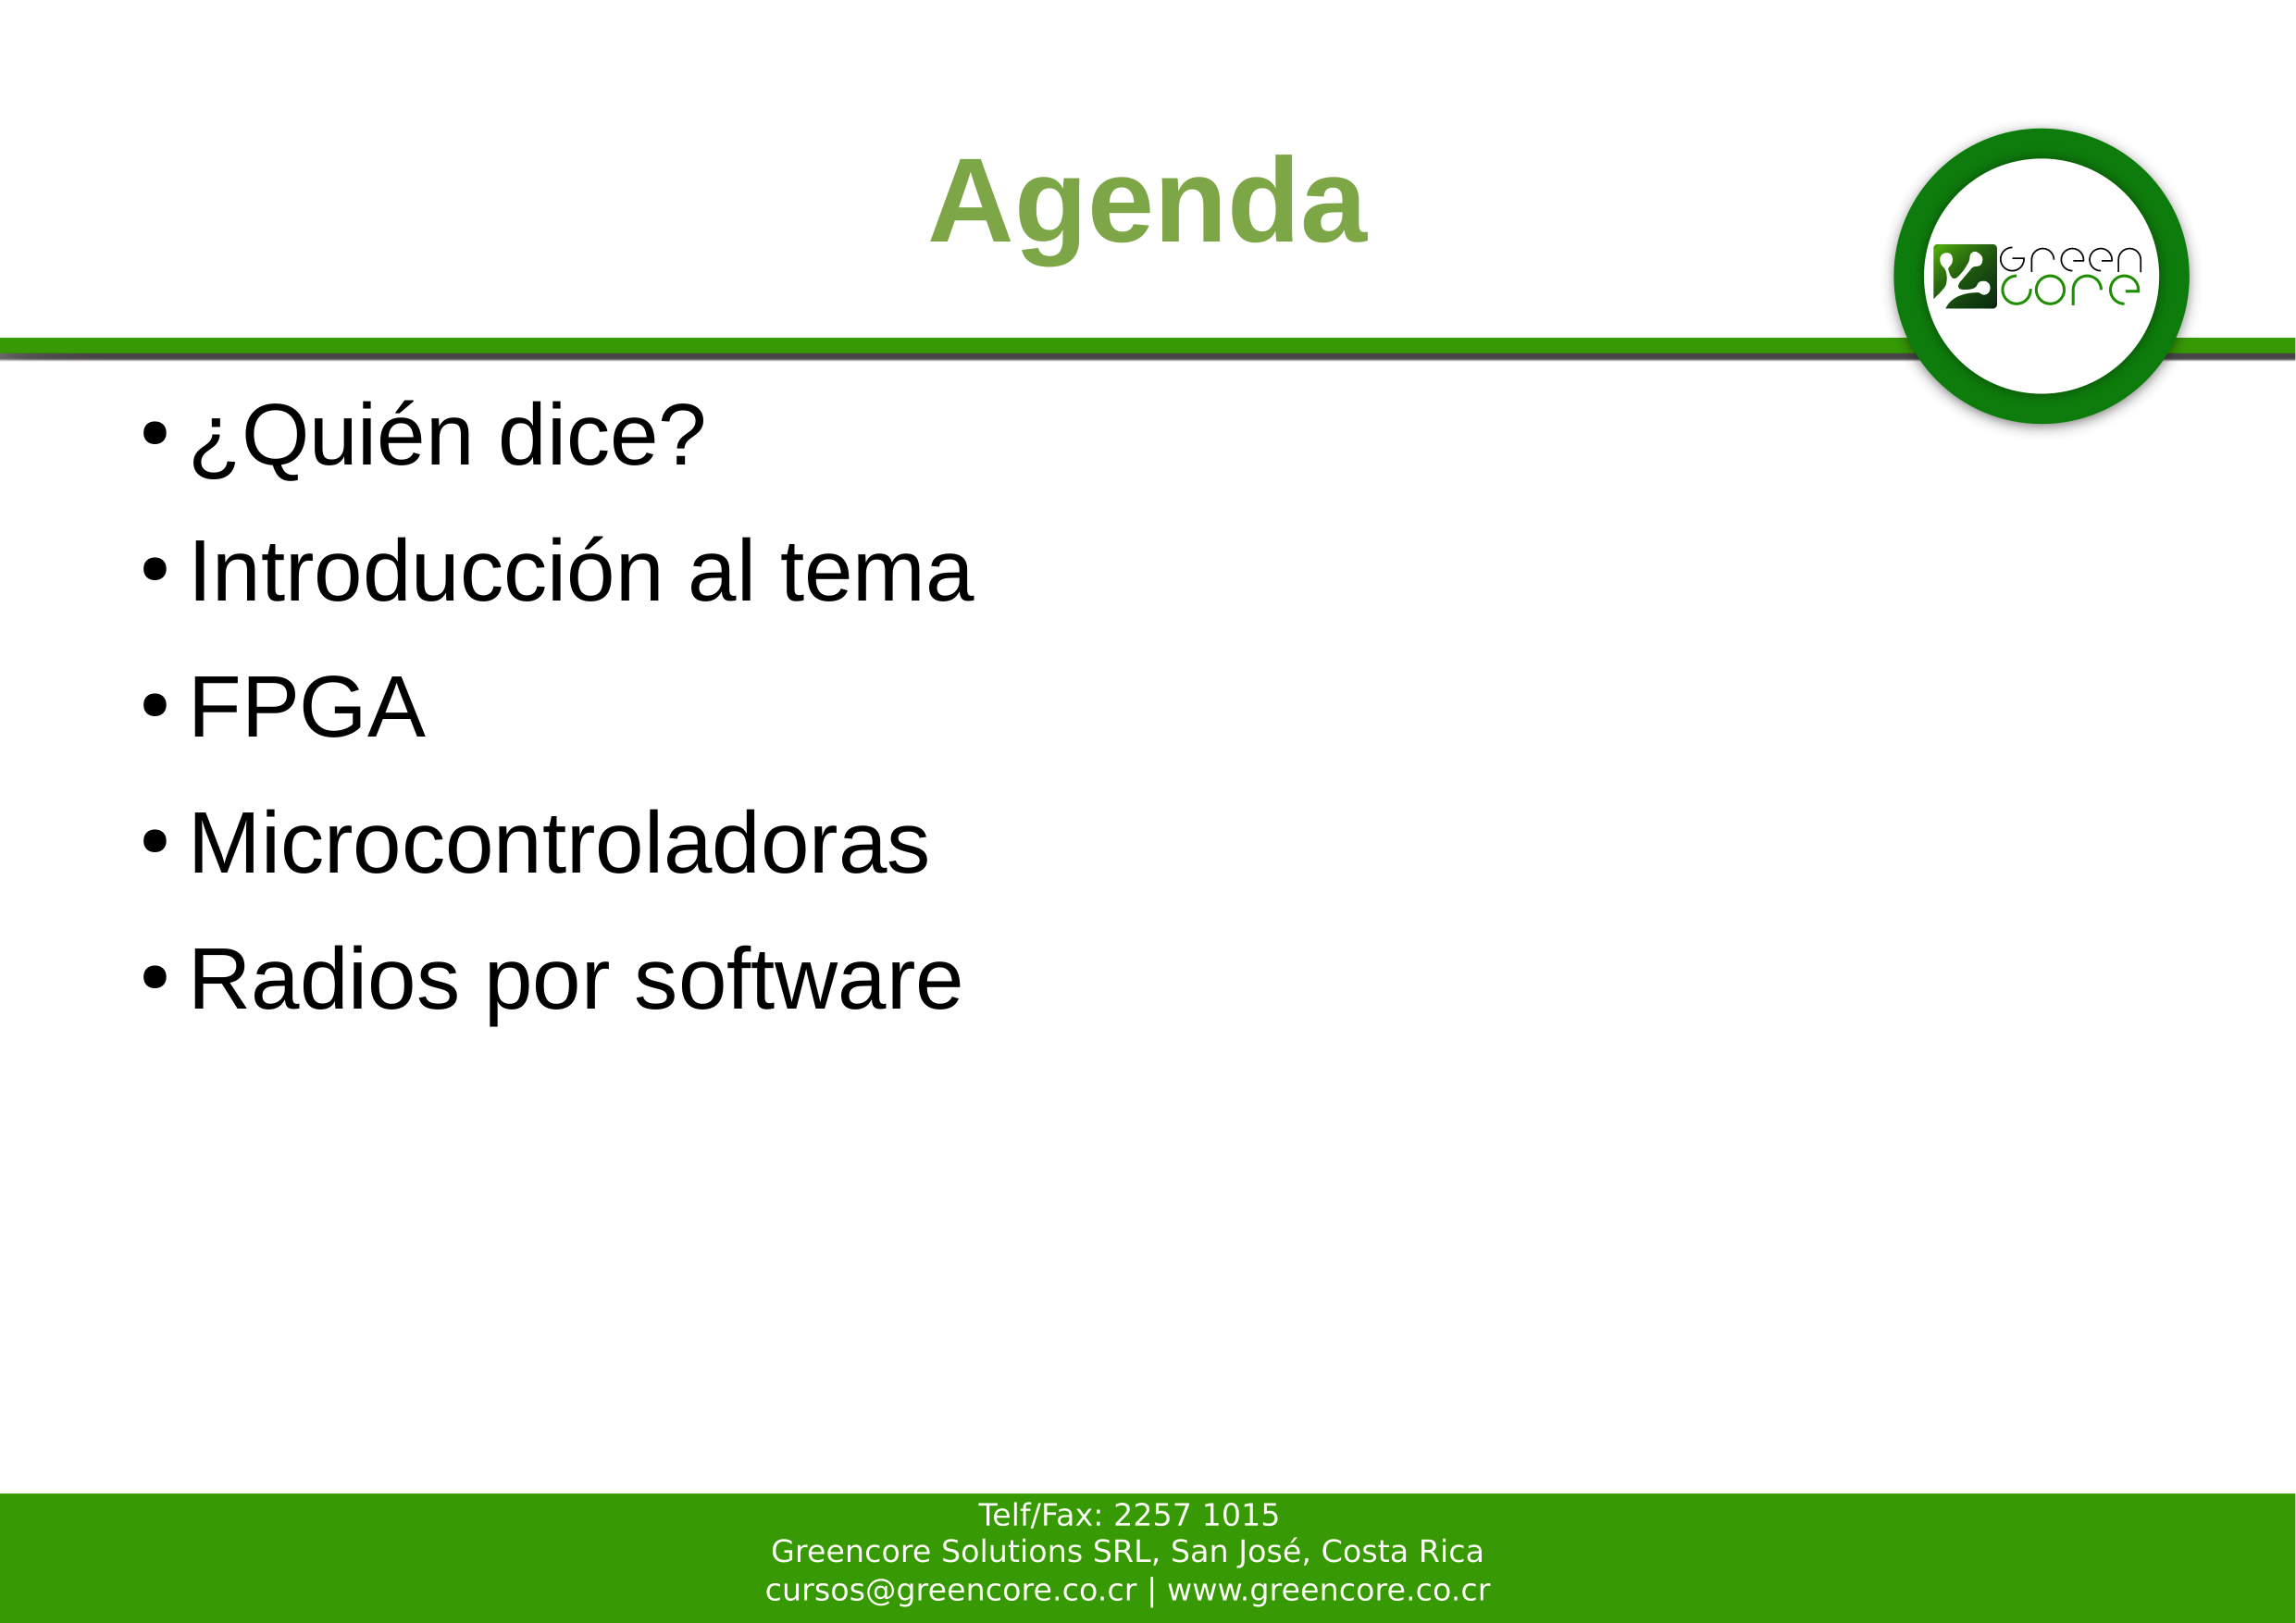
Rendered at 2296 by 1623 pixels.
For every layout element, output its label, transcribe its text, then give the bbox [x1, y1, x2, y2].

title Agenda [115, 64, 2181, 336]
list ¿Quién dice? Introducción al tema FPGA Microcontroladoras Radios por software [122, 386, 2190, 1623]
picture [0, 0, 2296, 1623]
